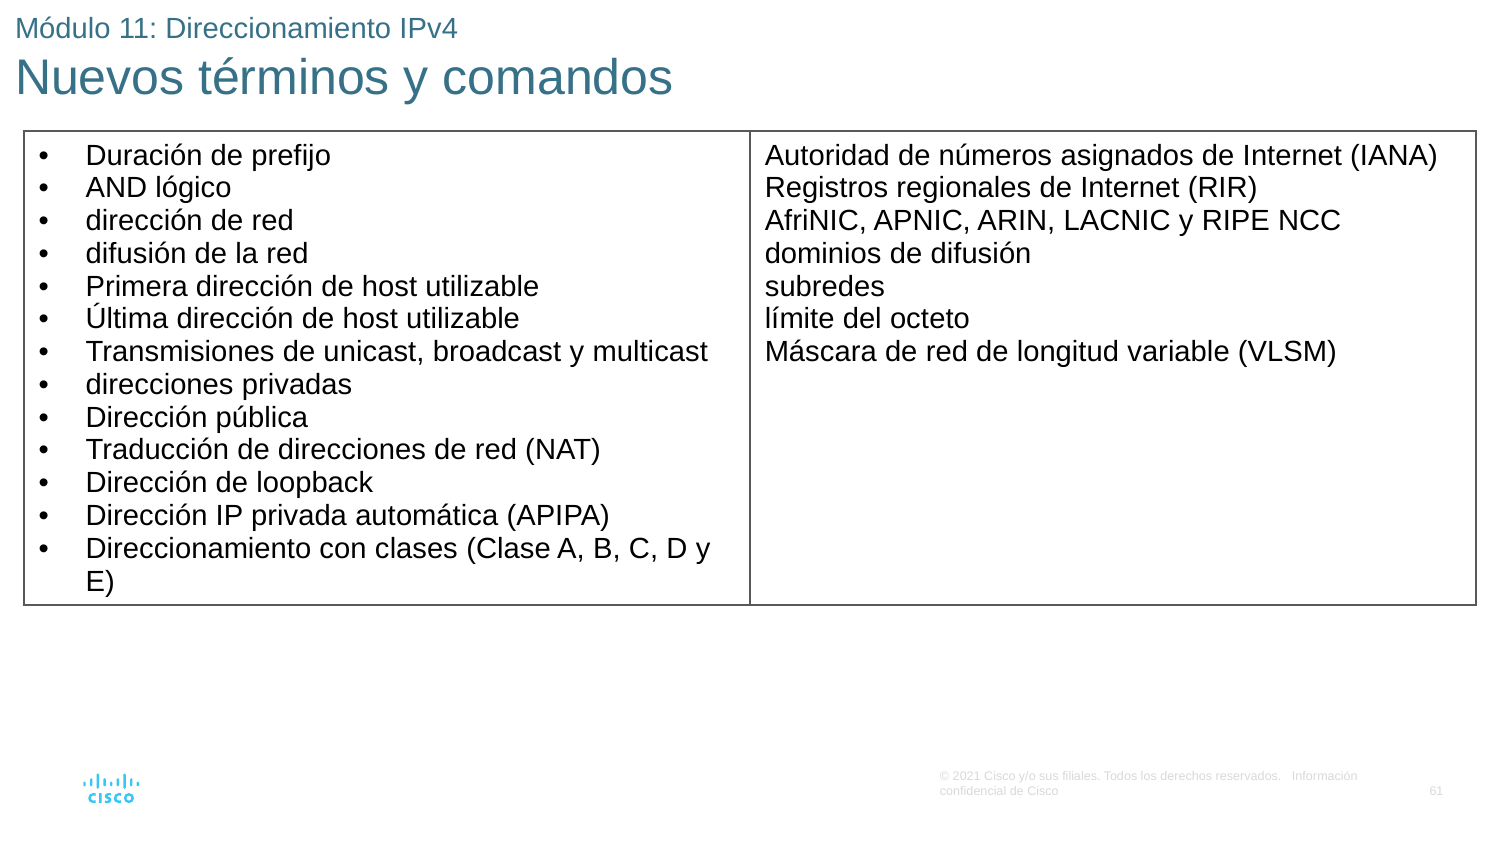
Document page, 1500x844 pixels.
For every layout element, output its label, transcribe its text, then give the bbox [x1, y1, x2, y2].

title Módulo 11: Direccionamiento IPv4 Nuevos términos y comandos [0, 6, 1500, 107]
table_header Autoridad de números asignados de Internet (IANA) Registros regionales de Internet (RIR) AfriNIC, APNIC, ARIN, LACNIC y RIPE NCC dominios de difusión subredes límite del octeto Máscara de red de longitud variable (VLSM) [751, 132, 1475, 604]
table_header Duración de prefijo AND lógico dirección de red difusión de la red Primera dirección de host utilizable Última dirección de host utilizable Transmisiones de unicast, broadcast y multicast direcciones privadas Dirección pública Traducción de direcciones de red (NAT) Dirección de loopback Dirección IP privada automática (APIPA) Direccionamiento con clases (Clase A, B, C, D y E) [25, 132, 749, 604]
